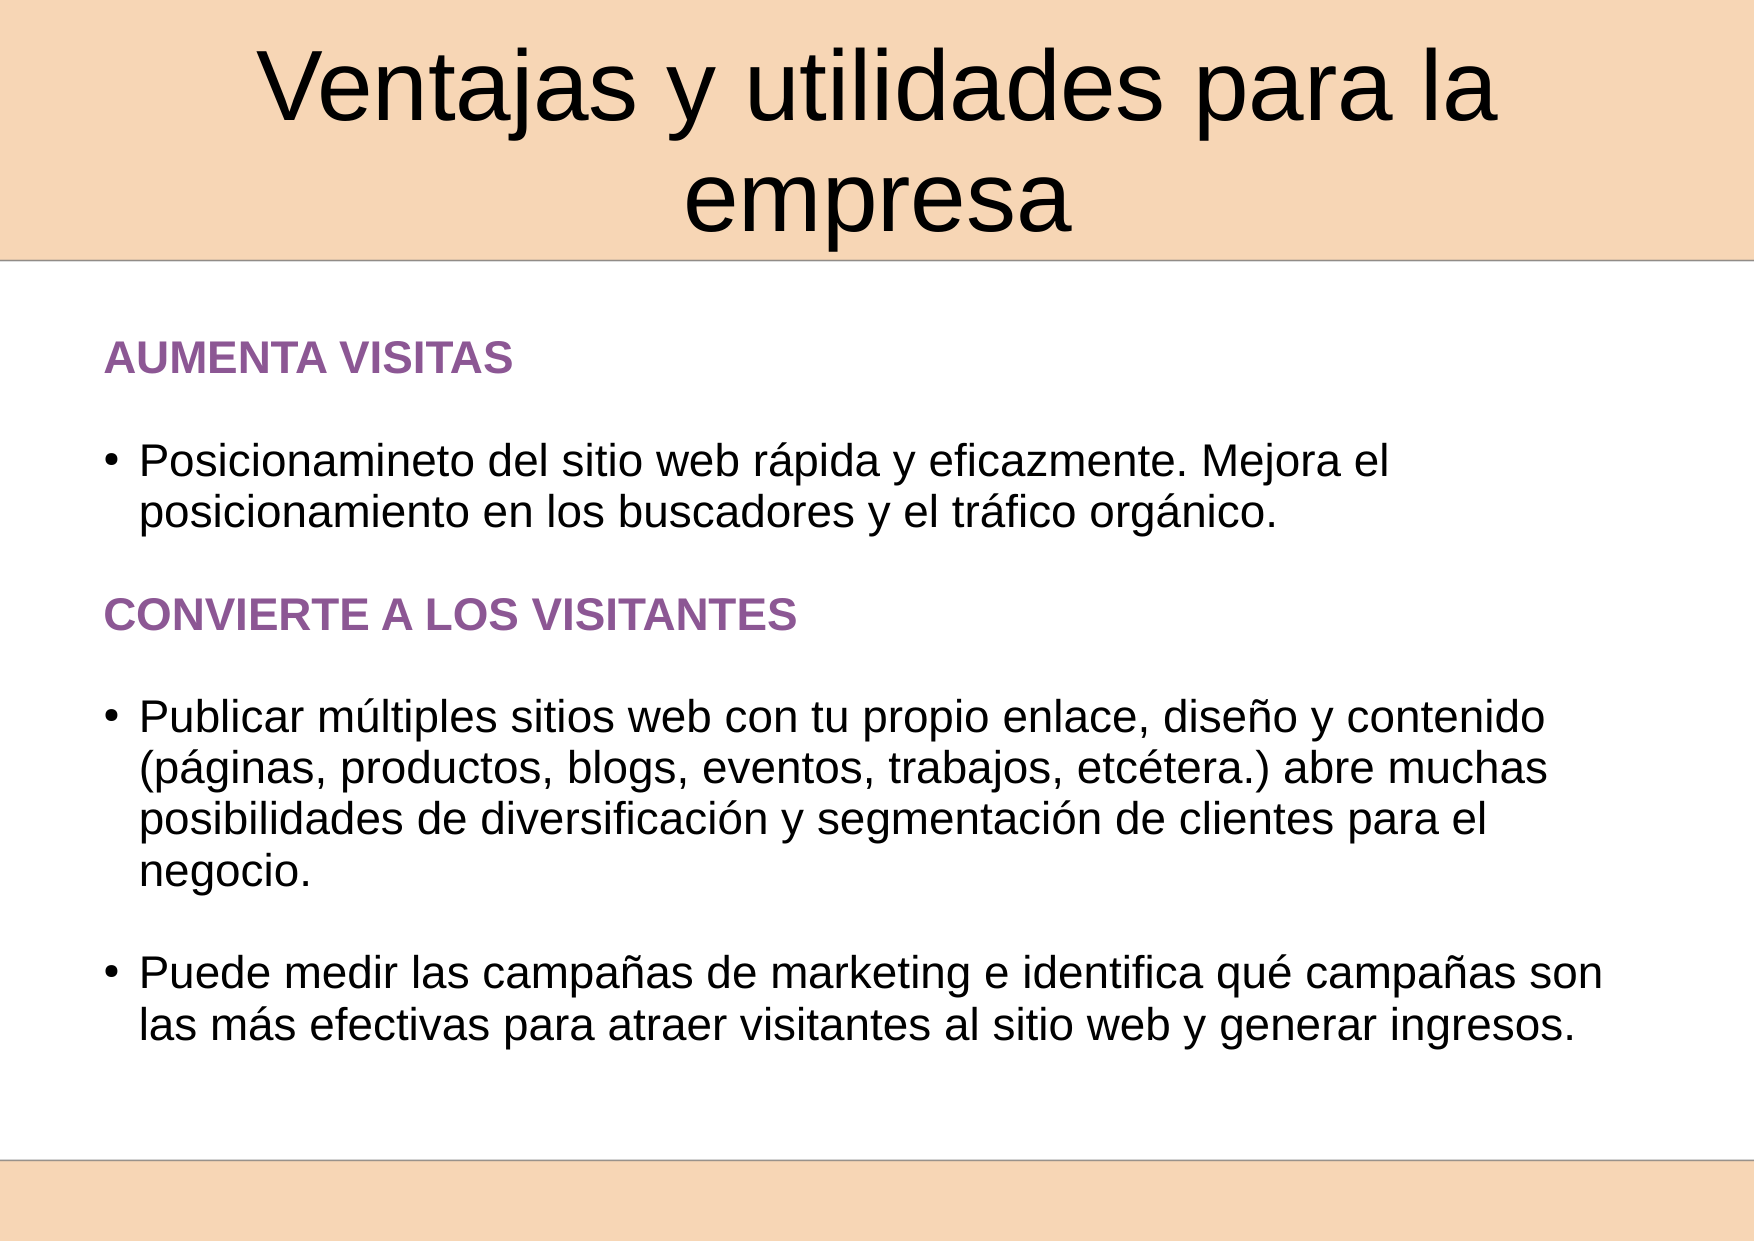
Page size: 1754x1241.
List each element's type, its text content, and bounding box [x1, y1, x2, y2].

picture [0, 0, 1754, 1241]
text_box AUMENTA VISITAS Posicionamineto del sitio web rápida y eficazmente. Mejora el posicionamiento en los buscadores y el tráfico orgánico. CONVIERTE A LOS VISITANTES Publicar múltiples sitios web con tu propio enlace, diseño y contenido (páginas, productos, blogs, eventos, trabajos, etcétera.) abre muchas posibilidades de diversificación y segmentación de clientes para el negocio. Puede medir las campañas de marketing e identifica qué campañas son las más efectivas para atraer visitantes al sitio web y generar ingresos. [88, 324, 1654, 1160]
title Ventajas y utilidades para la empresa [88, 29, 1668, 254]
